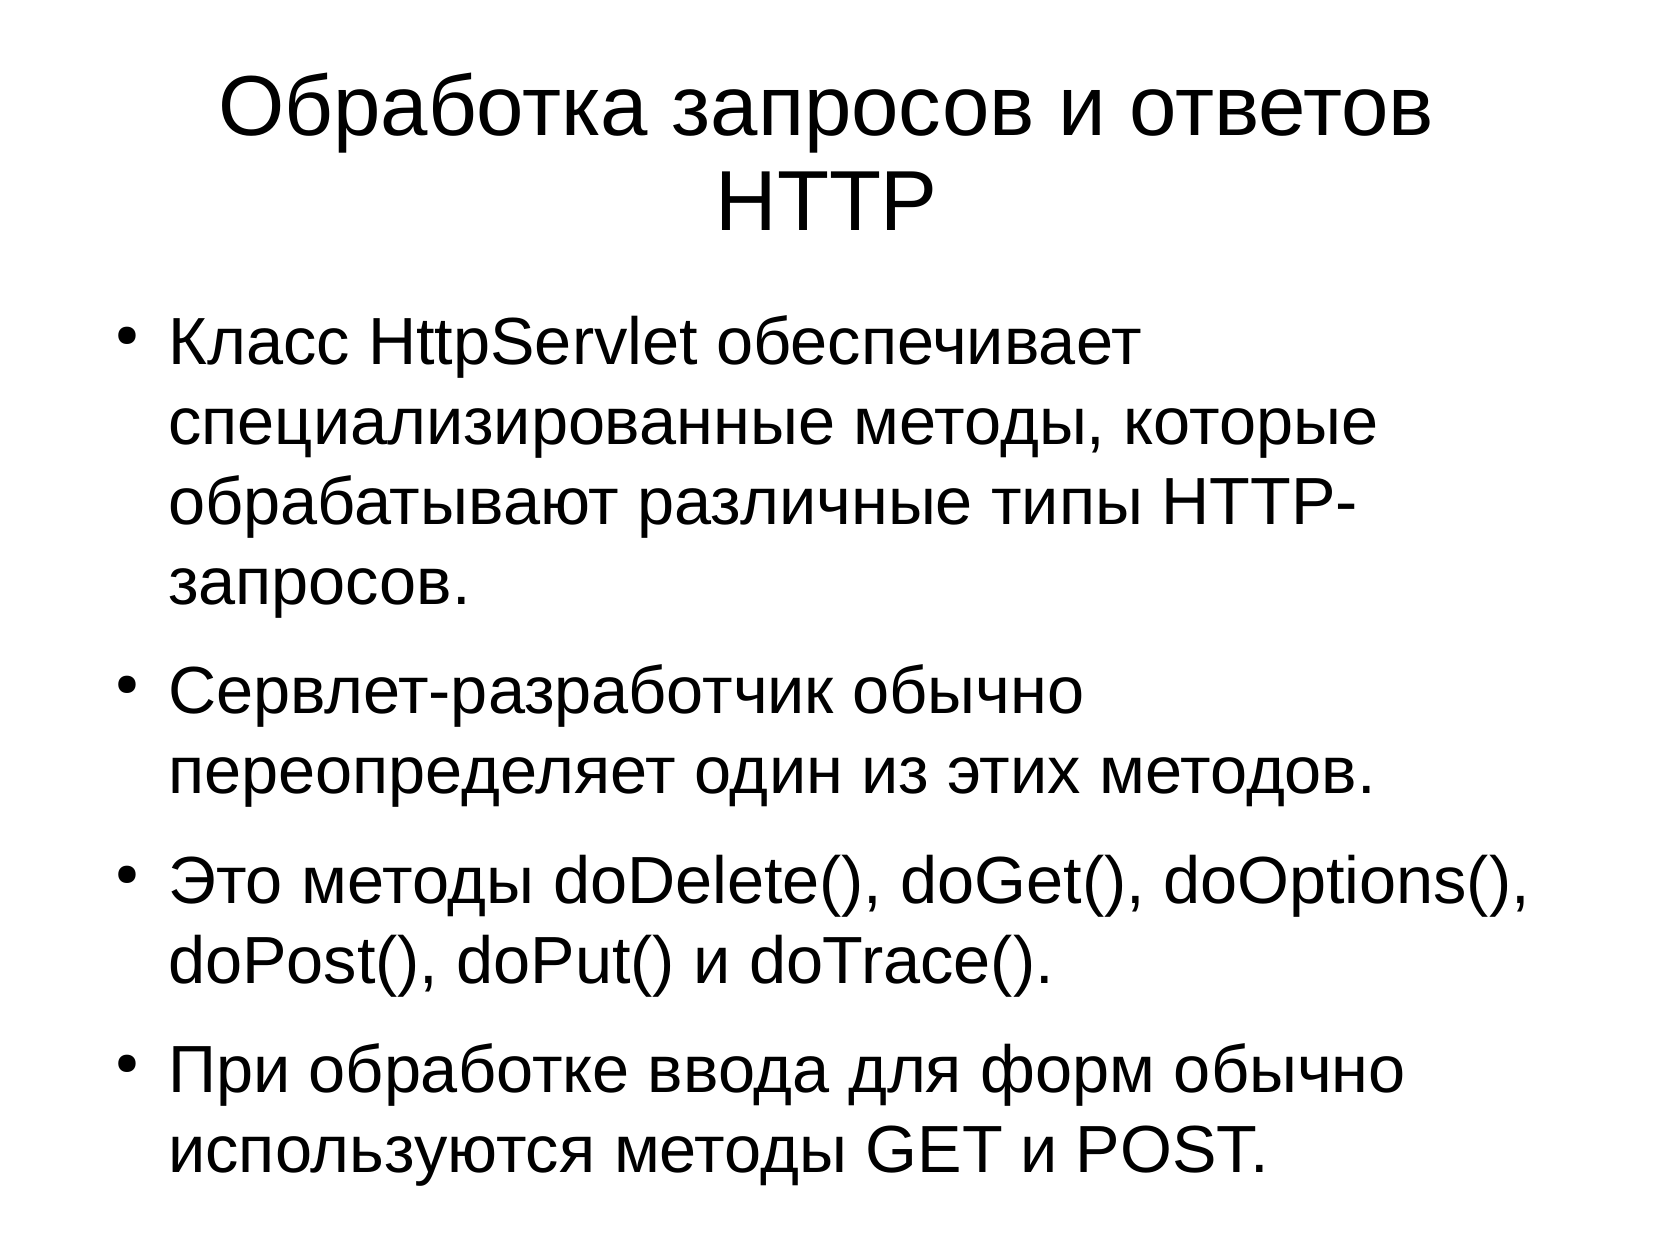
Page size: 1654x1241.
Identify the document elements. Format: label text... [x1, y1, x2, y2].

list Класс HttpServlet обеспечивает специализированные методы, которые обрабатывают различные типы HTTP-запросов. Сервлет-разработчик обычно переопределяет один из этих методов. Это методы doDelete(), doGet(), doOptions(), doPost(), doPut() и doTrace(). При обработке ввода для форм обычно используются методы GET и POST. [82, 290, 1571, 1010]
title Обработка запросов и ответов HTTP [82, 49, 1571, 257]
